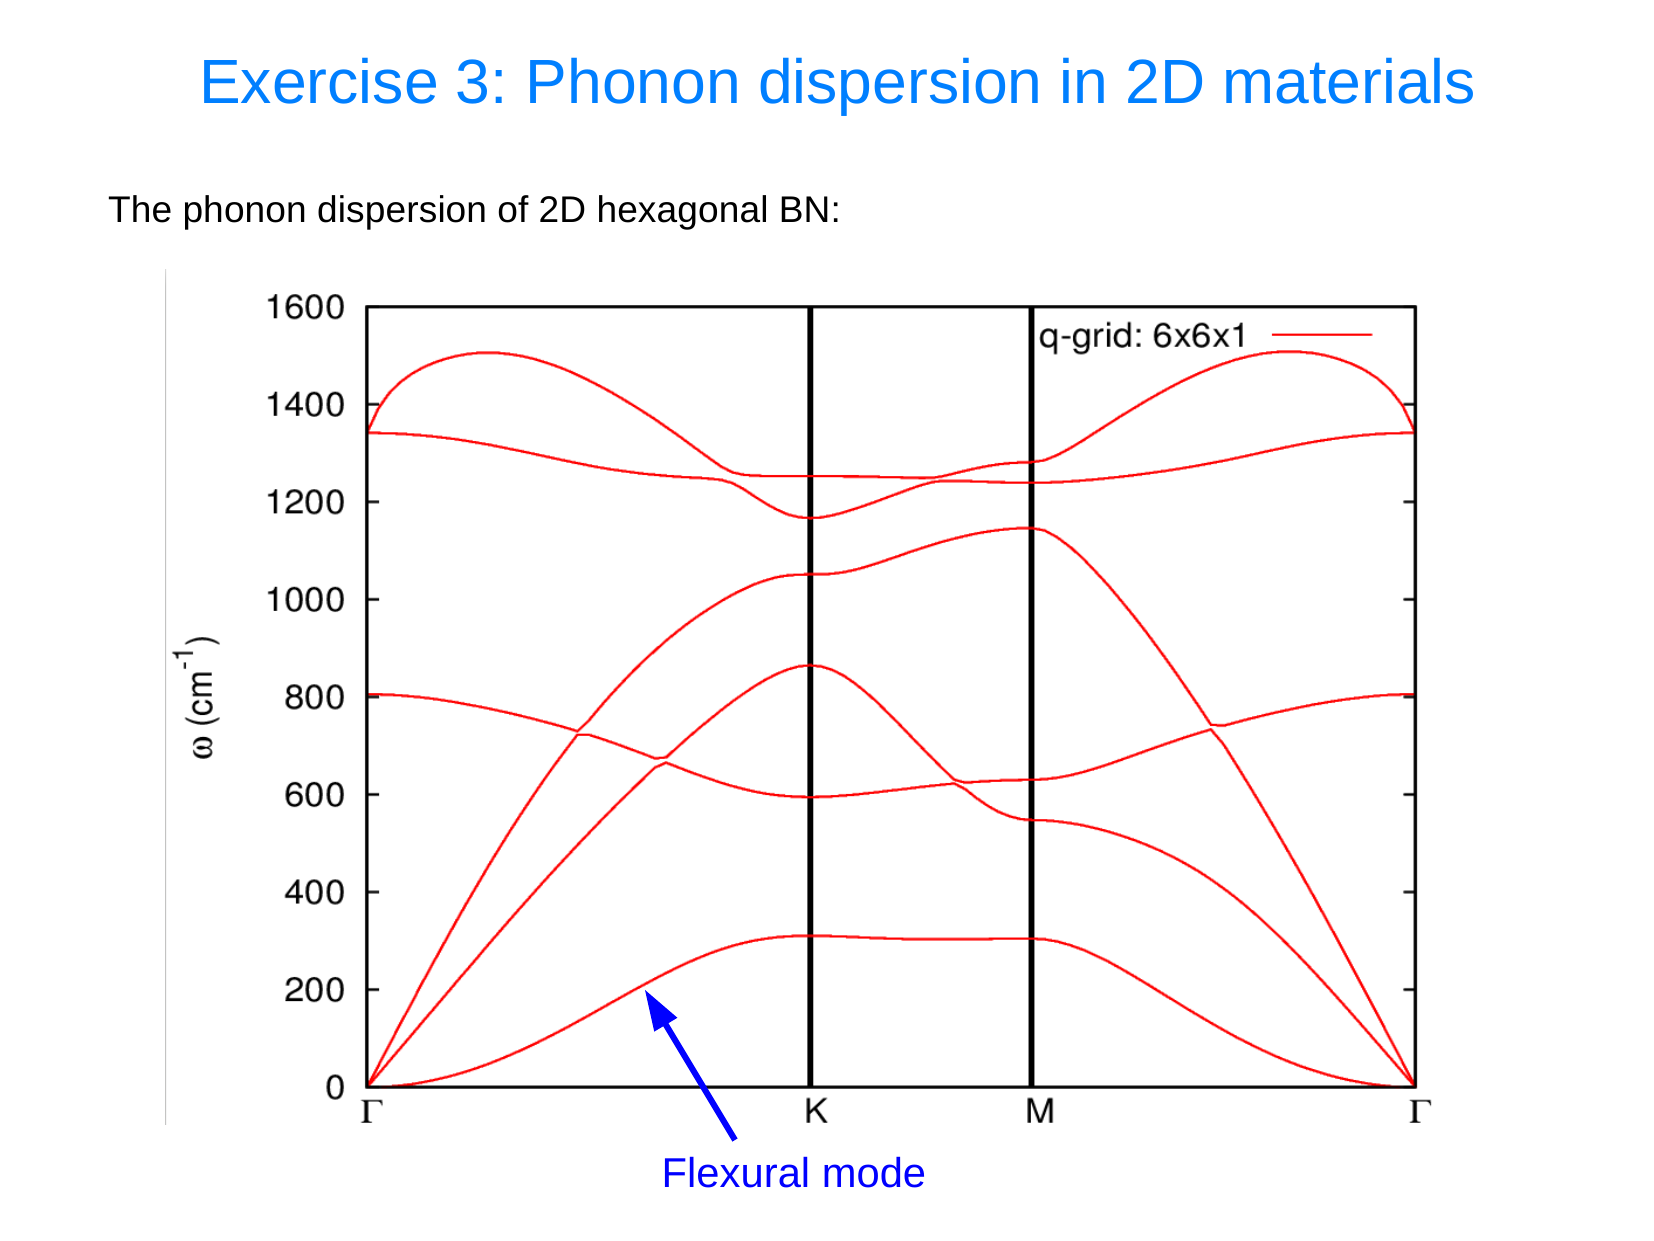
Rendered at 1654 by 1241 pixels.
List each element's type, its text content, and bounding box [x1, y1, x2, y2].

title Exercise 3: Phonon dispersion in 2D materials [83, 0, 1572, 186]
list Flexural mode [590, 1149, 1401, 1231]
picture [165, 269, 1471, 1126]
list The phonon dispersion of 2D hexagonal BN: [45, 189, 856, 271]
